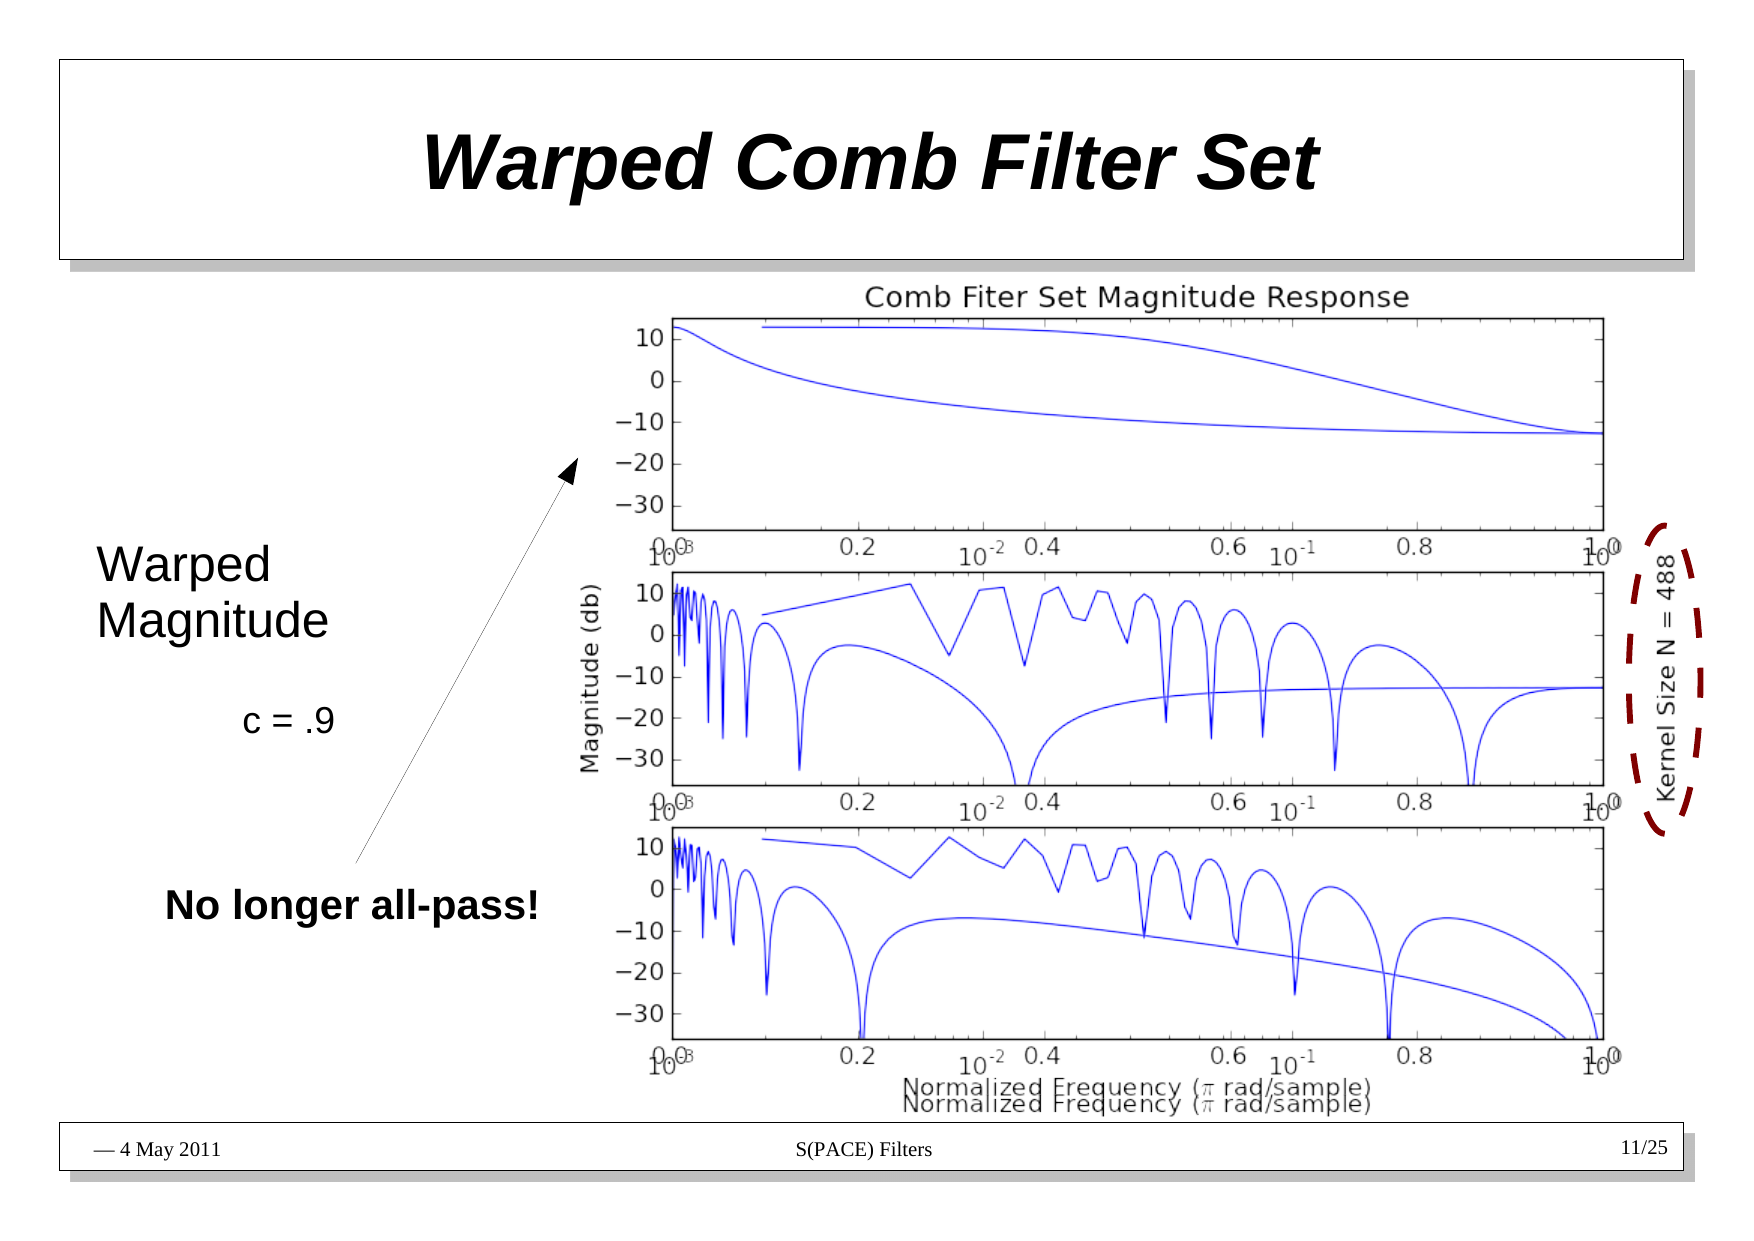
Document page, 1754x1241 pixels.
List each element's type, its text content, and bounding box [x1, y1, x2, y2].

title Warped Comb Filter Set [59, 59, 1684, 266]
text_box c = .9 [242, 699, 336, 742]
picture [522, 228, 1723, 1129]
text_box No longer all-pass! [164, 881, 542, 929]
text_box Warped Magnitude [96, 536, 366, 648]
